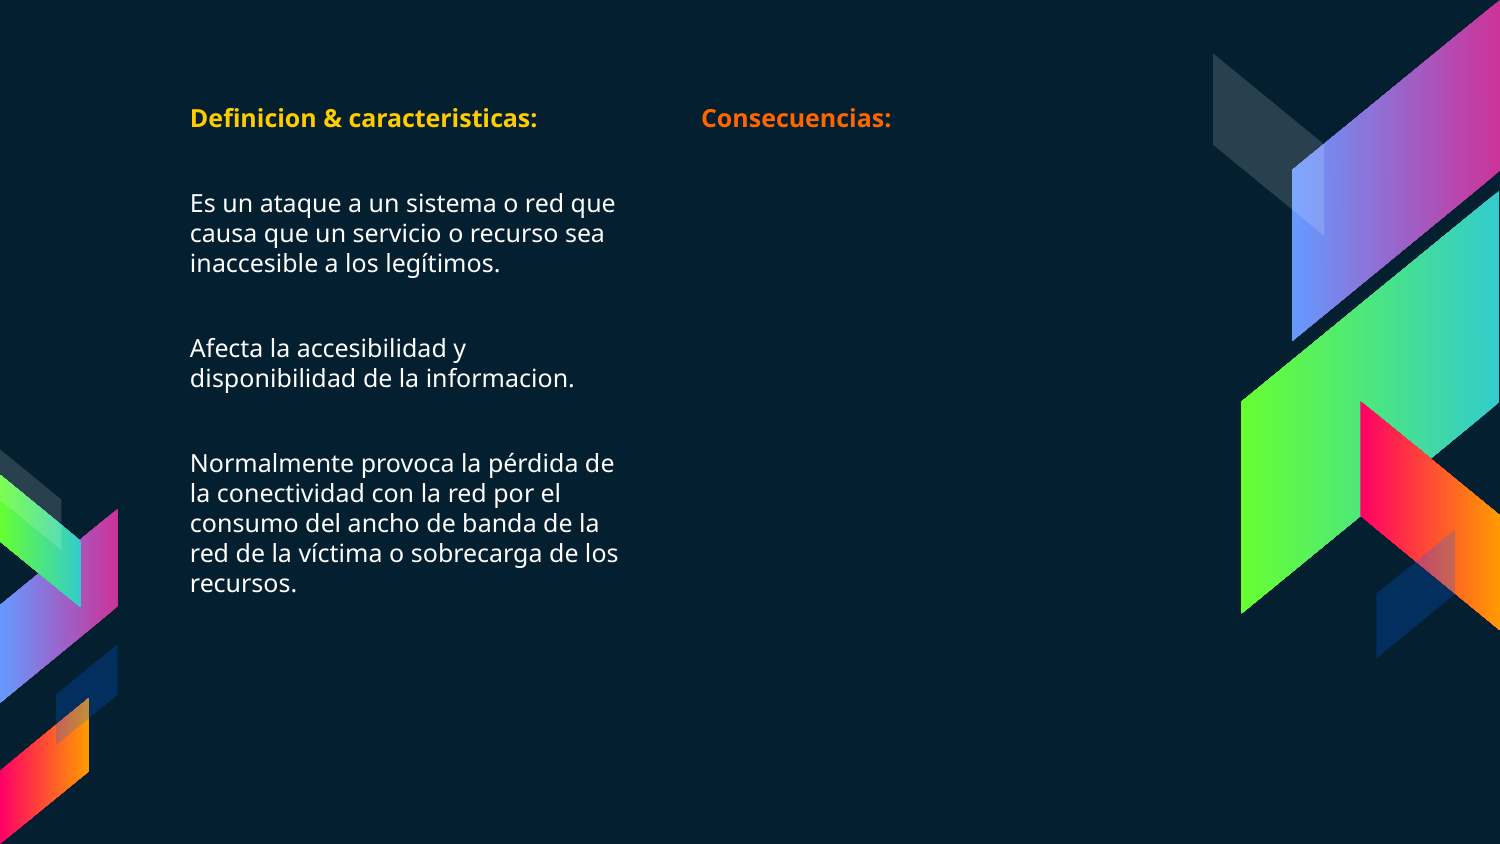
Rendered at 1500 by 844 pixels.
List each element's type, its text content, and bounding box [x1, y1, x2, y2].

list Definicion & caracteristicas: Es un ataque a un sistema o red que causa que un servicio o recurso sea inaccesible a los legítimos. Afecta la accesibilidad y disponibilidad de la informacion. Normalmente provoca la pérdida de la conectividad con la red por el consumo del ancho de banda de la red de la víctima o sobrecarga de los recursos. [175, 87, 655, 559]
list Consecuencias: [686, 87, 1221, 559]
